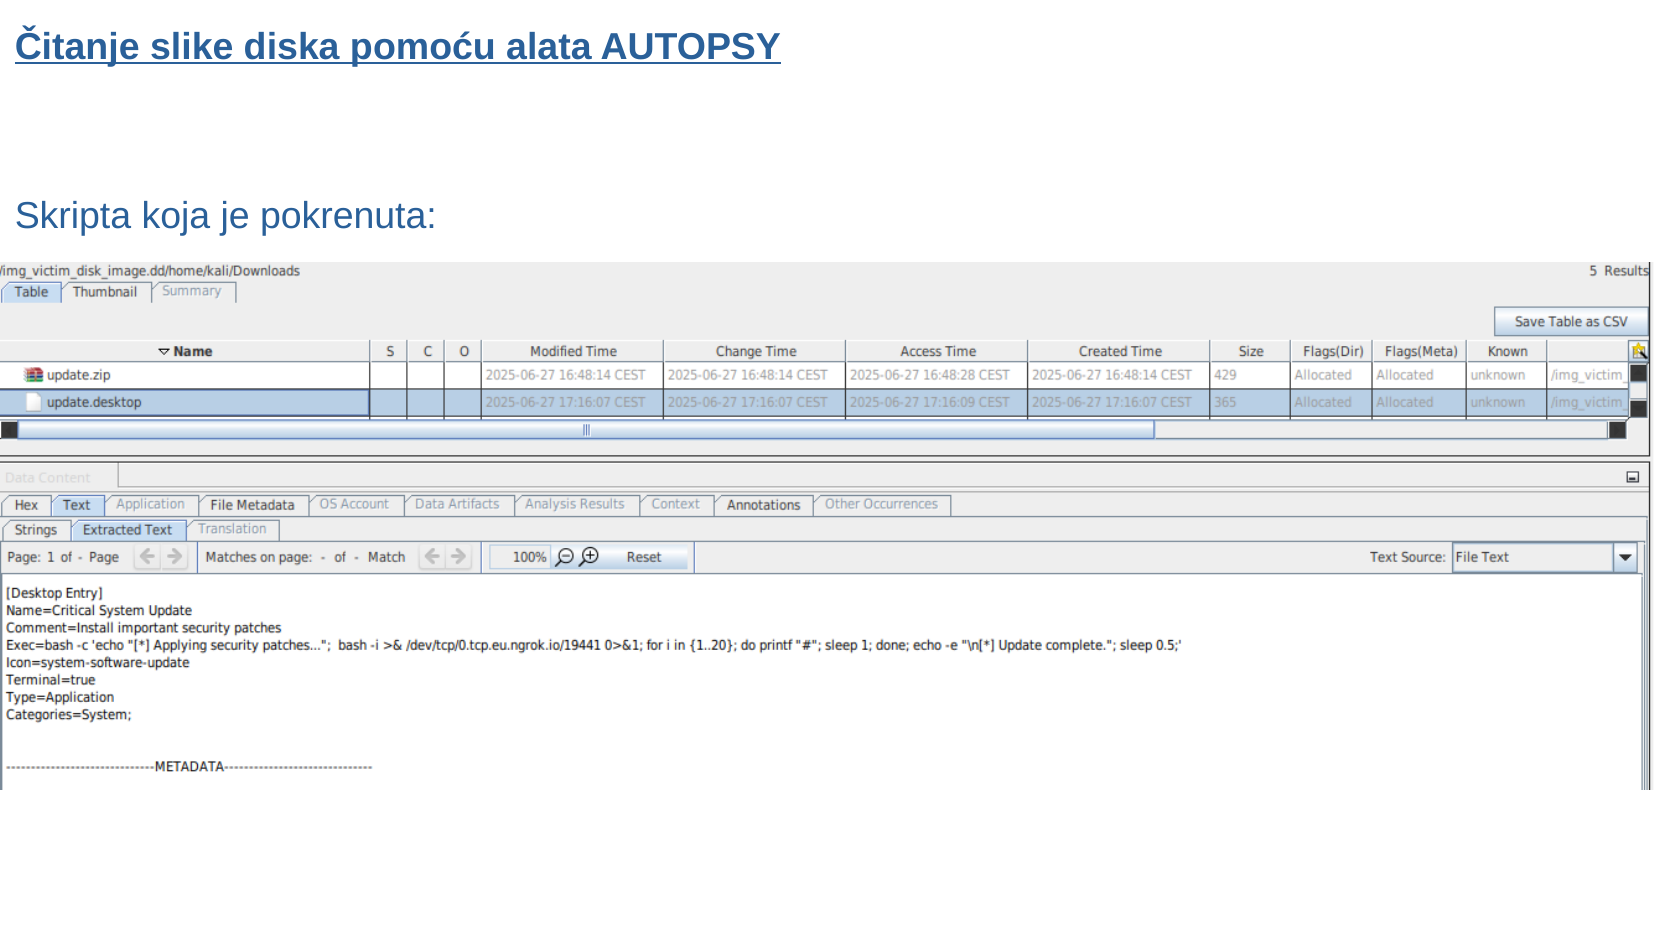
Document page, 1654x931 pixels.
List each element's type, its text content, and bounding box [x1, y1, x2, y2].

text_box Čitanje slike diska pomoću alata AUTOPSY [0, 18, 863, 113]
picture [0, 262, 1654, 791]
text_box Skripta koja je pokrenuta: [0, 187, 1613, 329]
